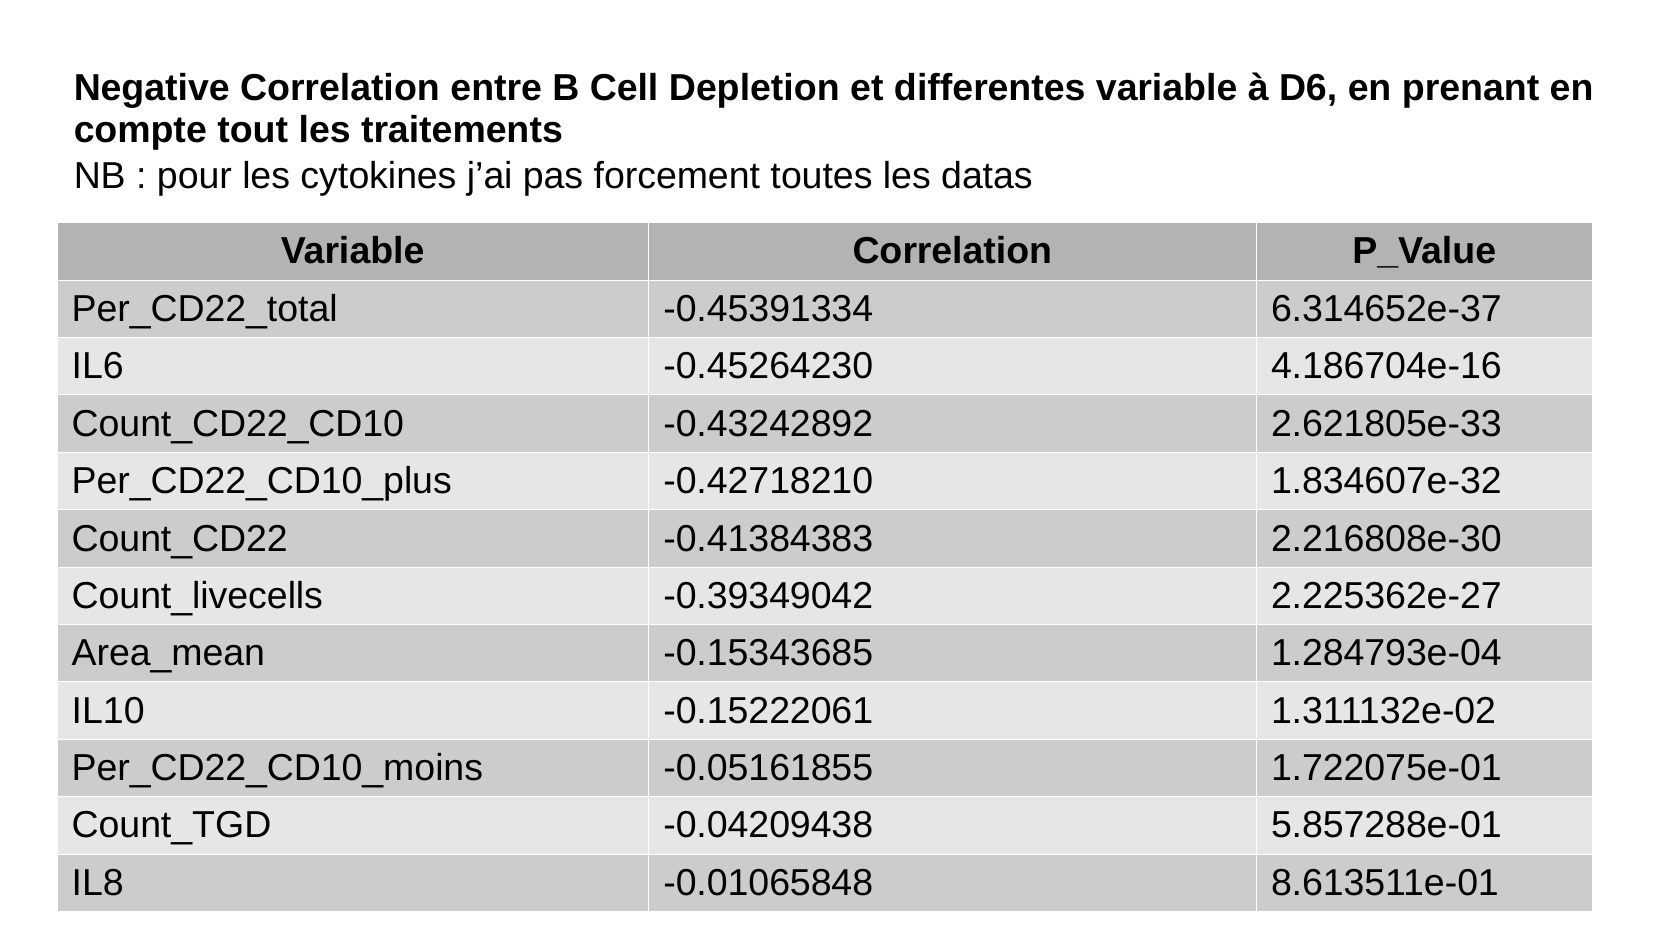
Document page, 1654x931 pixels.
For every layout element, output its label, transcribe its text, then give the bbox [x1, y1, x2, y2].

table_cell 5.857288e-01 [1257, 797, 1592, 854]
table_cell 2.216808e-30 [1257, 510, 1592, 567]
table_cell Area_mean [58, 625, 648, 681]
table_cell 8.613511e-01 [1257, 855, 1592, 911]
table_cell Count_livecells [58, 568, 648, 624]
table_cell 1.311132e-02 [1257, 682, 1592, 739]
table_cell 6.314652e-37 [1270, 281, 1592, 337]
table_cell -0.42718210 [649, 457, 1256, 509]
table_cell -0.39349042 [649, 568, 1256, 624]
table_cell 2.225362e-27 [1257, 568, 1592, 624]
table_cell 4.186704e-16 [1270, 338, 1592, 394]
table_cell -0.15343685 [649, 625, 1256, 681]
text_box Negative Correlation entre B Cell Depletion et differentes variable à D6, en prenant en compte tout les traitements [59, 59, 1654, 200]
table_cell Per_CD22_CD10_plus [58, 453, 648, 509]
table_cell IL10 [58, 682, 648, 739]
table_cell -0.01065848 [649, 855, 1256, 911]
table_cell Per_CD22_CD10_moins [58, 740, 648, 796]
table_cell Count_CD22 [58, 510, 648, 567]
table_cell -0.04209438 [649, 797, 1256, 854]
text_box NB : pour les cytokines j’ai pas forcement toutes les datas [59, 147, 1270, 457]
table_cell -0.05161855 [649, 740, 1256, 796]
table_cell -0.15222061 [649, 682, 1256, 739]
table_cell 1.834607e-32 [1257, 453, 1592, 509]
table_cell 2.621805e-33 [1270, 395, 1592, 452]
table_cell 1.284793e-04 [1257, 625, 1592, 681]
table_cell IL8 [58, 855, 648, 911]
table_cell -0.41384383 [649, 510, 1256, 567]
table_header P_Value [1270, 223, 1592, 280]
table_cell Count_TGD [58, 797, 648, 854]
table_cell 1.722075e-01 [1257, 740, 1592, 796]
